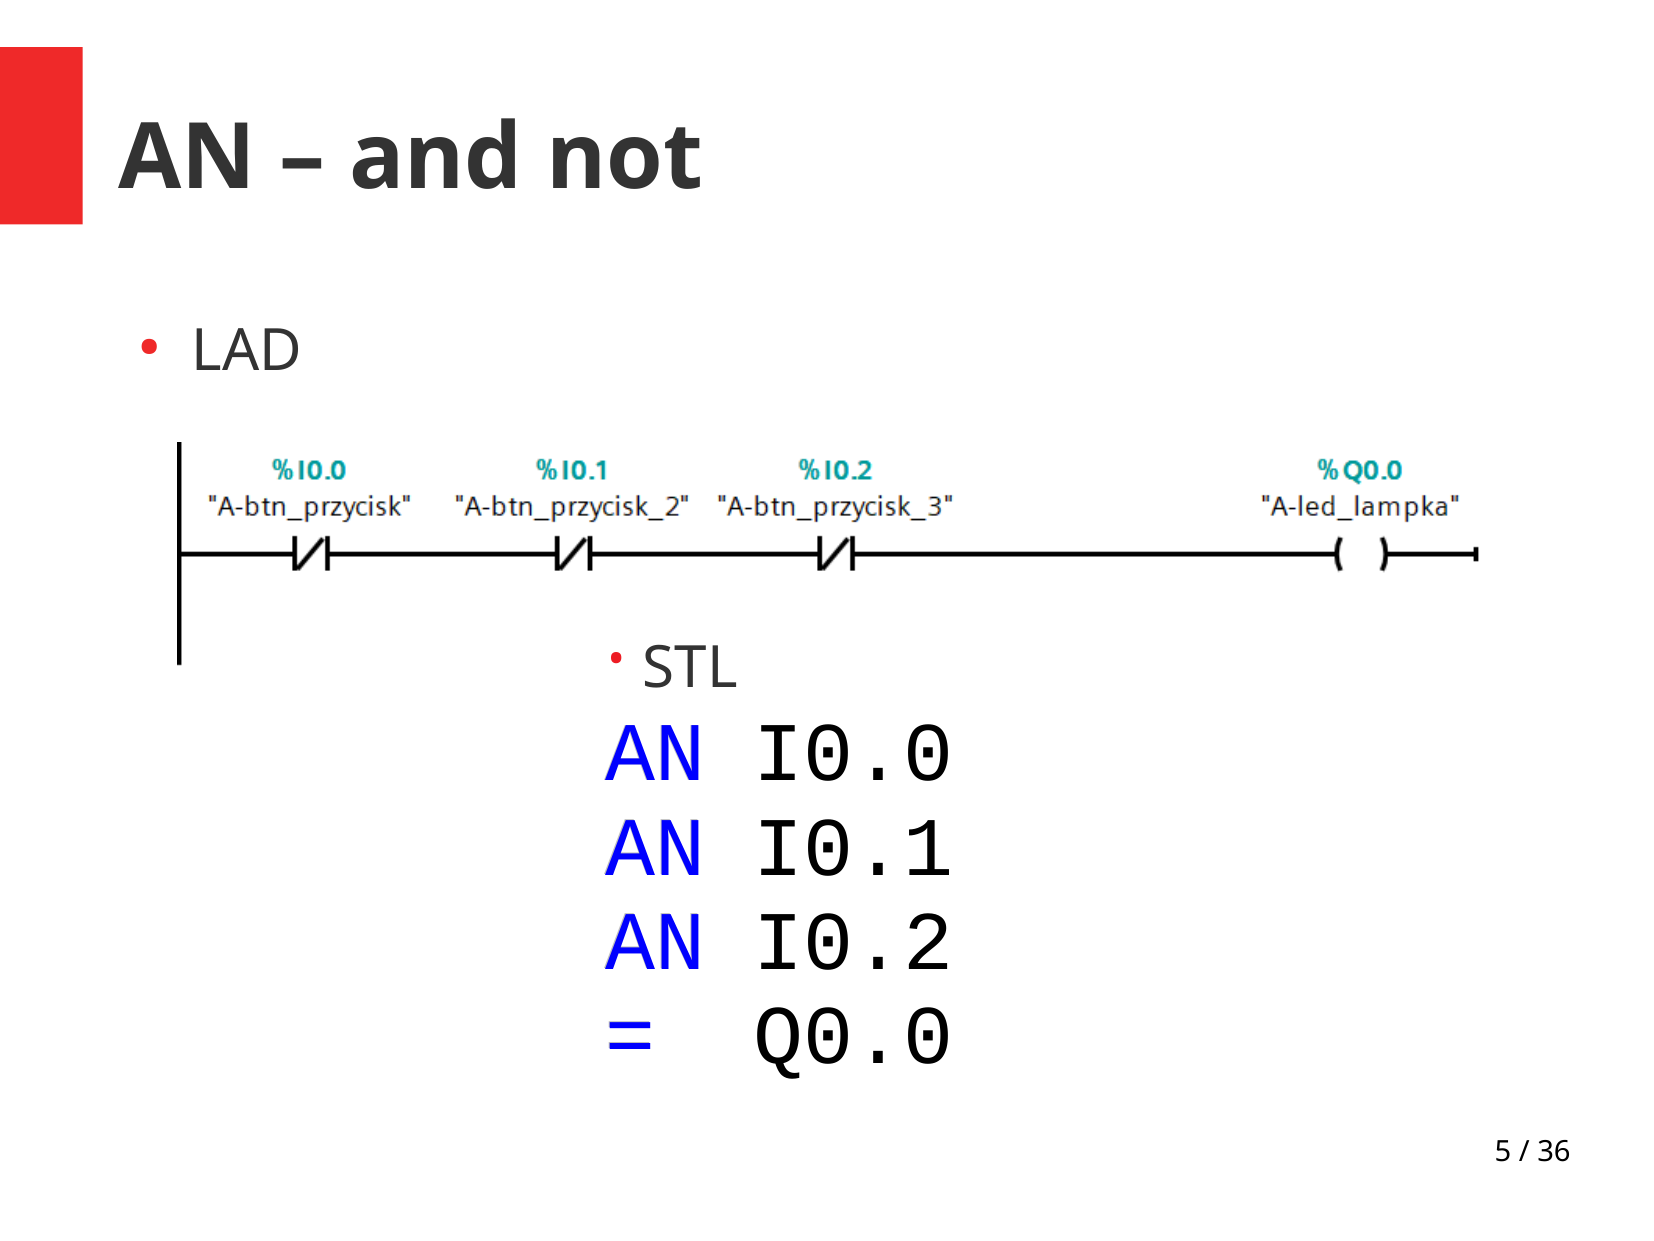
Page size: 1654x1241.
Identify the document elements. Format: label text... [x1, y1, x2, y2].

text_box · STL AN I0.0 AN I0.1 AN I0.2 = Q0.0 [590, 590, 968, 1097]
picture [177, 442, 1488, 670]
title AN – and not [118, 49, 1571, 257]
list LAD [121, 308, 1539, 392]
